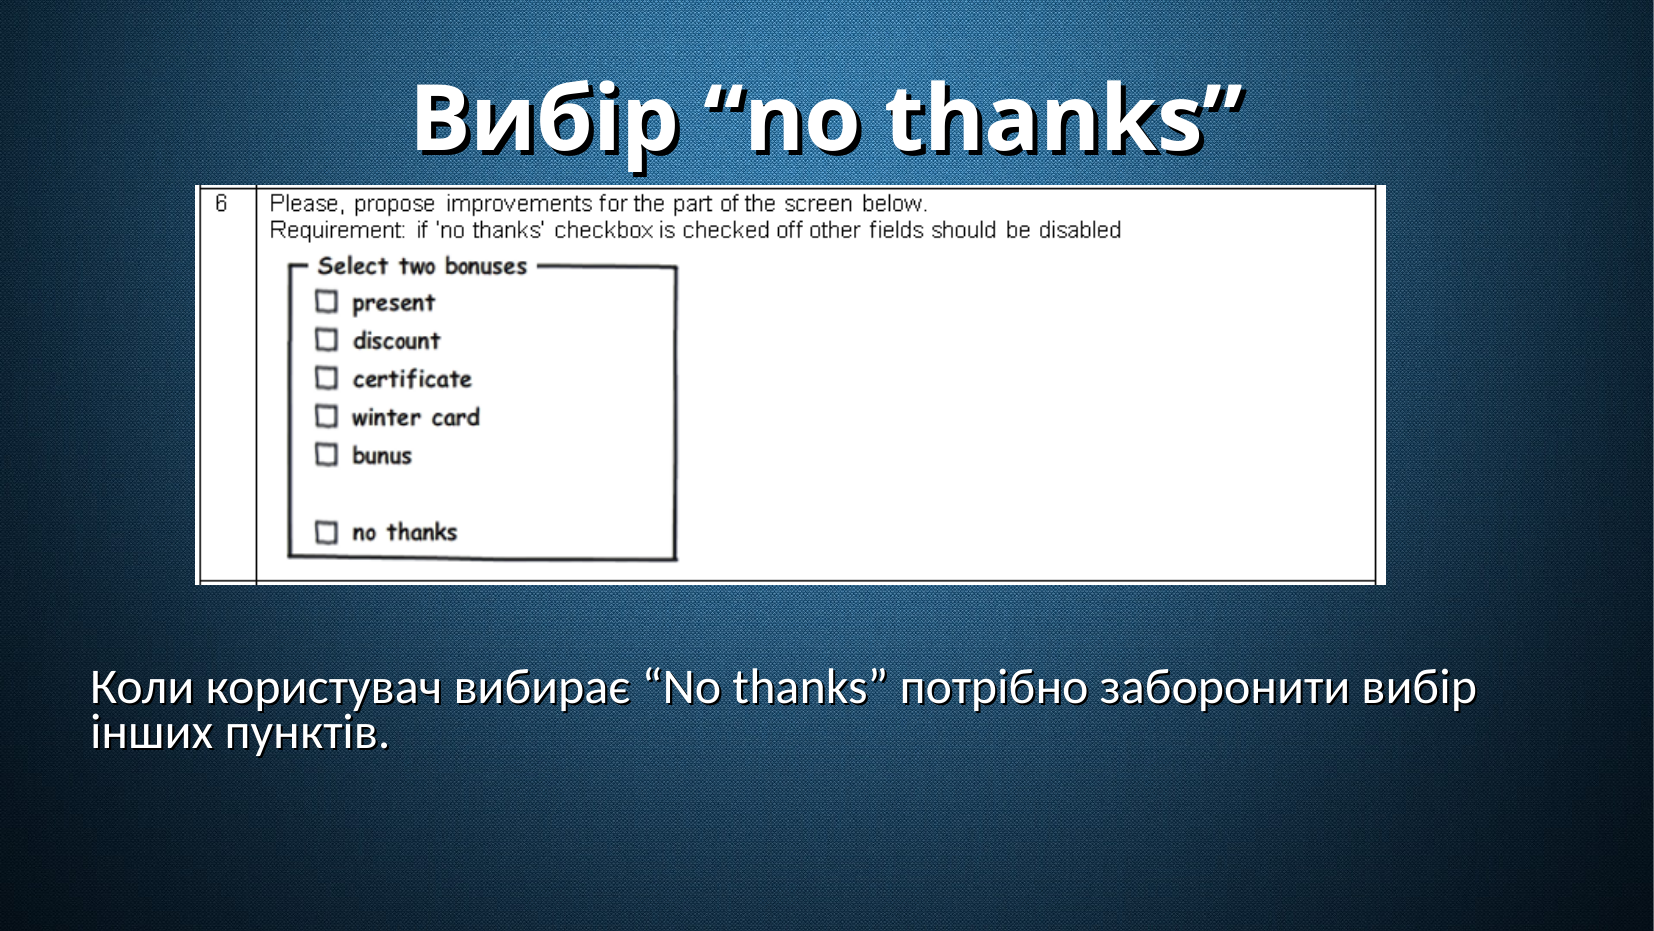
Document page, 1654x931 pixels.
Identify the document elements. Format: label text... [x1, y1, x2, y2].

picture [0, 0, 1654, 931]
title Вибір “no thanks” [82, 37, 1571, 193]
subtitle Коли користувач вибирає “No thanks” потрібно заборонити вибір інших пунктів. [90, 570, 1601, 856]
